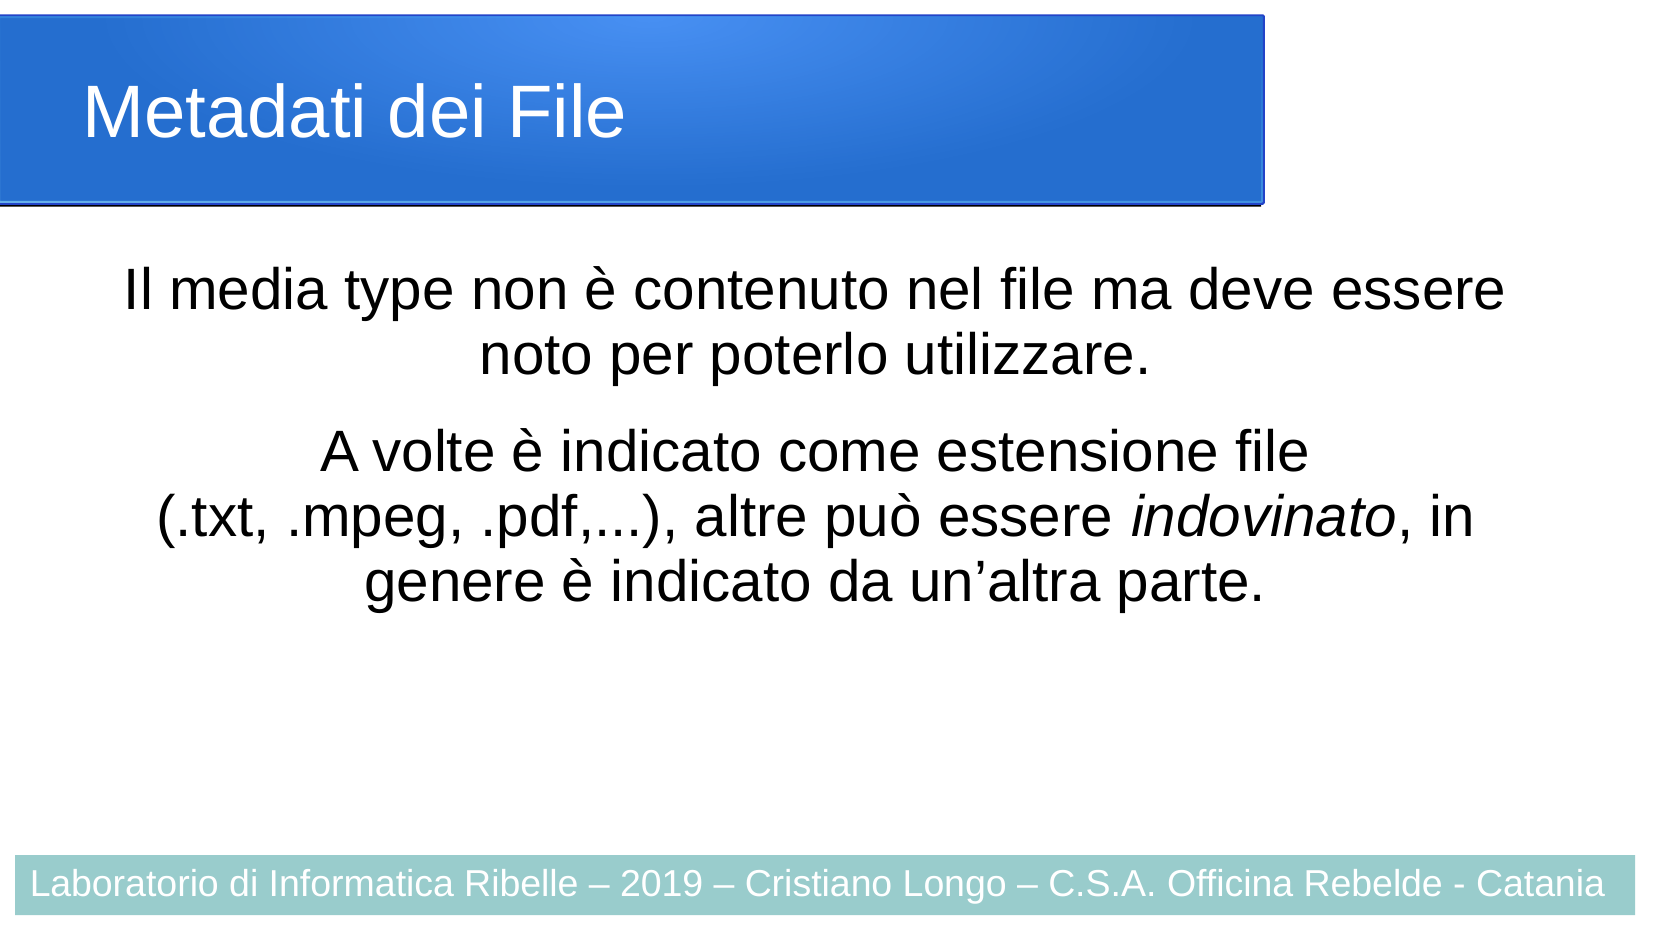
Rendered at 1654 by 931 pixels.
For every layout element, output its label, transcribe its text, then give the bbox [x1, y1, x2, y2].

text_box Laboratorio di Informatica Ribelle – 2019 – Cristiano Longo – C.S.A. Officina Rebelde - Catania [15, 855, 1636, 916]
text_box A volte è indicato come estensione file (.txt, .mpeg, .pdf,...), altre può essere indovinato, in genere è indicato da un’altra parte. [71, 418, 1561, 615]
title Metadati dei File [82, 35, 1235, 189]
subtitle Il media type non è contenuto nel file ma deve essere noto per poterlo utilizzare. [71, 257, 1561, 418]
